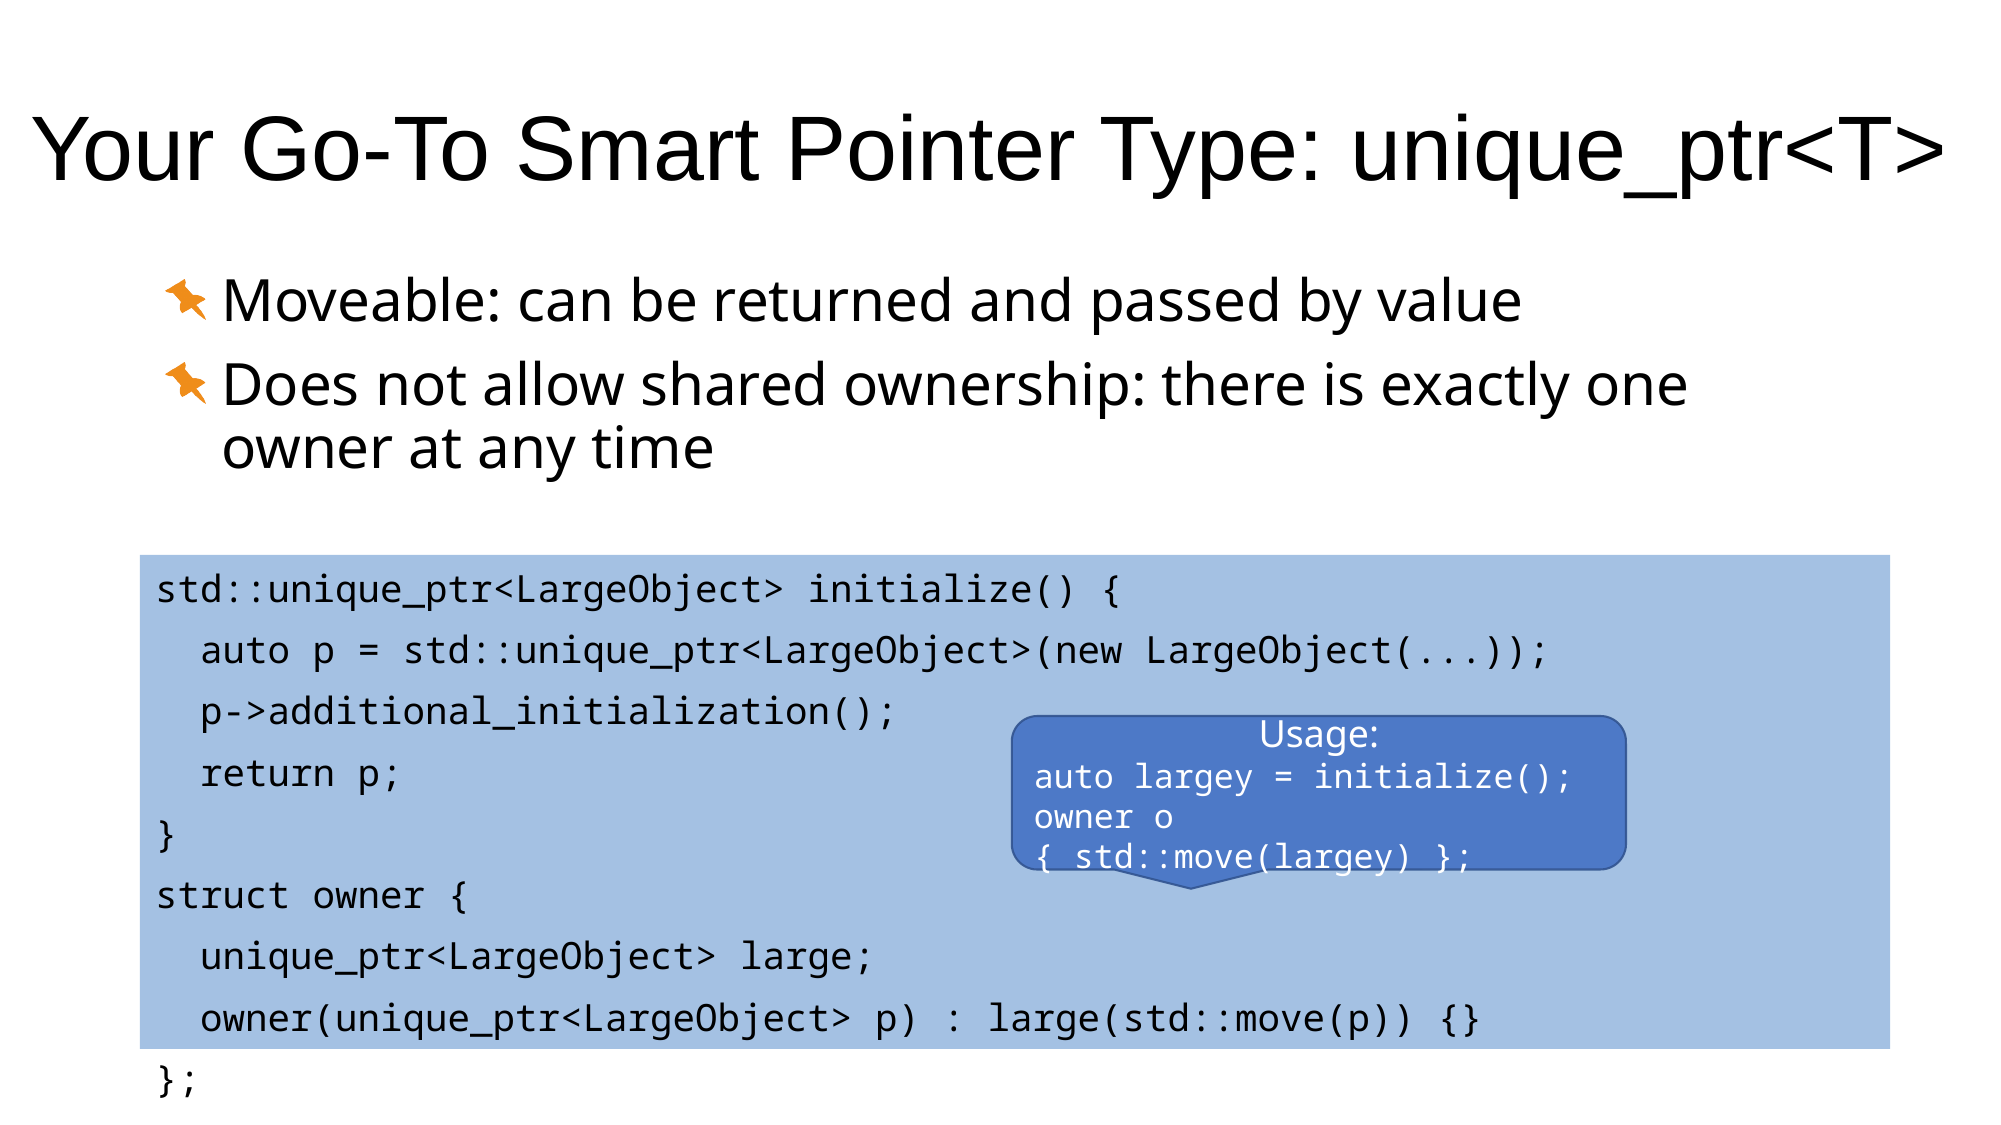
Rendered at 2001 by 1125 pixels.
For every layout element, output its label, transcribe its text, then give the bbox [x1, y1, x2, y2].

title Your Go-To Smart Pointer Type: unique_ptr<T> [30, 90, 1981, 209]
text_box Usage: auto largey = initialize(); owner o { std::move(largey) }; [1011, 715, 1627, 889]
list Moveable: can be returned and passed by value Does not allow shared ownership: there is exactly one owner at any time [150, 256, 1831, 504]
list std::unique_ptr<LargeObject> initialize() { auto p = std::unique_ptr<LargeObject>(new LargeObject(...)); p->additional_initialization(); return p; } struct owner { unique_ptr<LargeObject> large; owner(unique_ptr<LargeObject> p) : large(std::move(p)) {} }; [139, 554, 1891, 1049]
